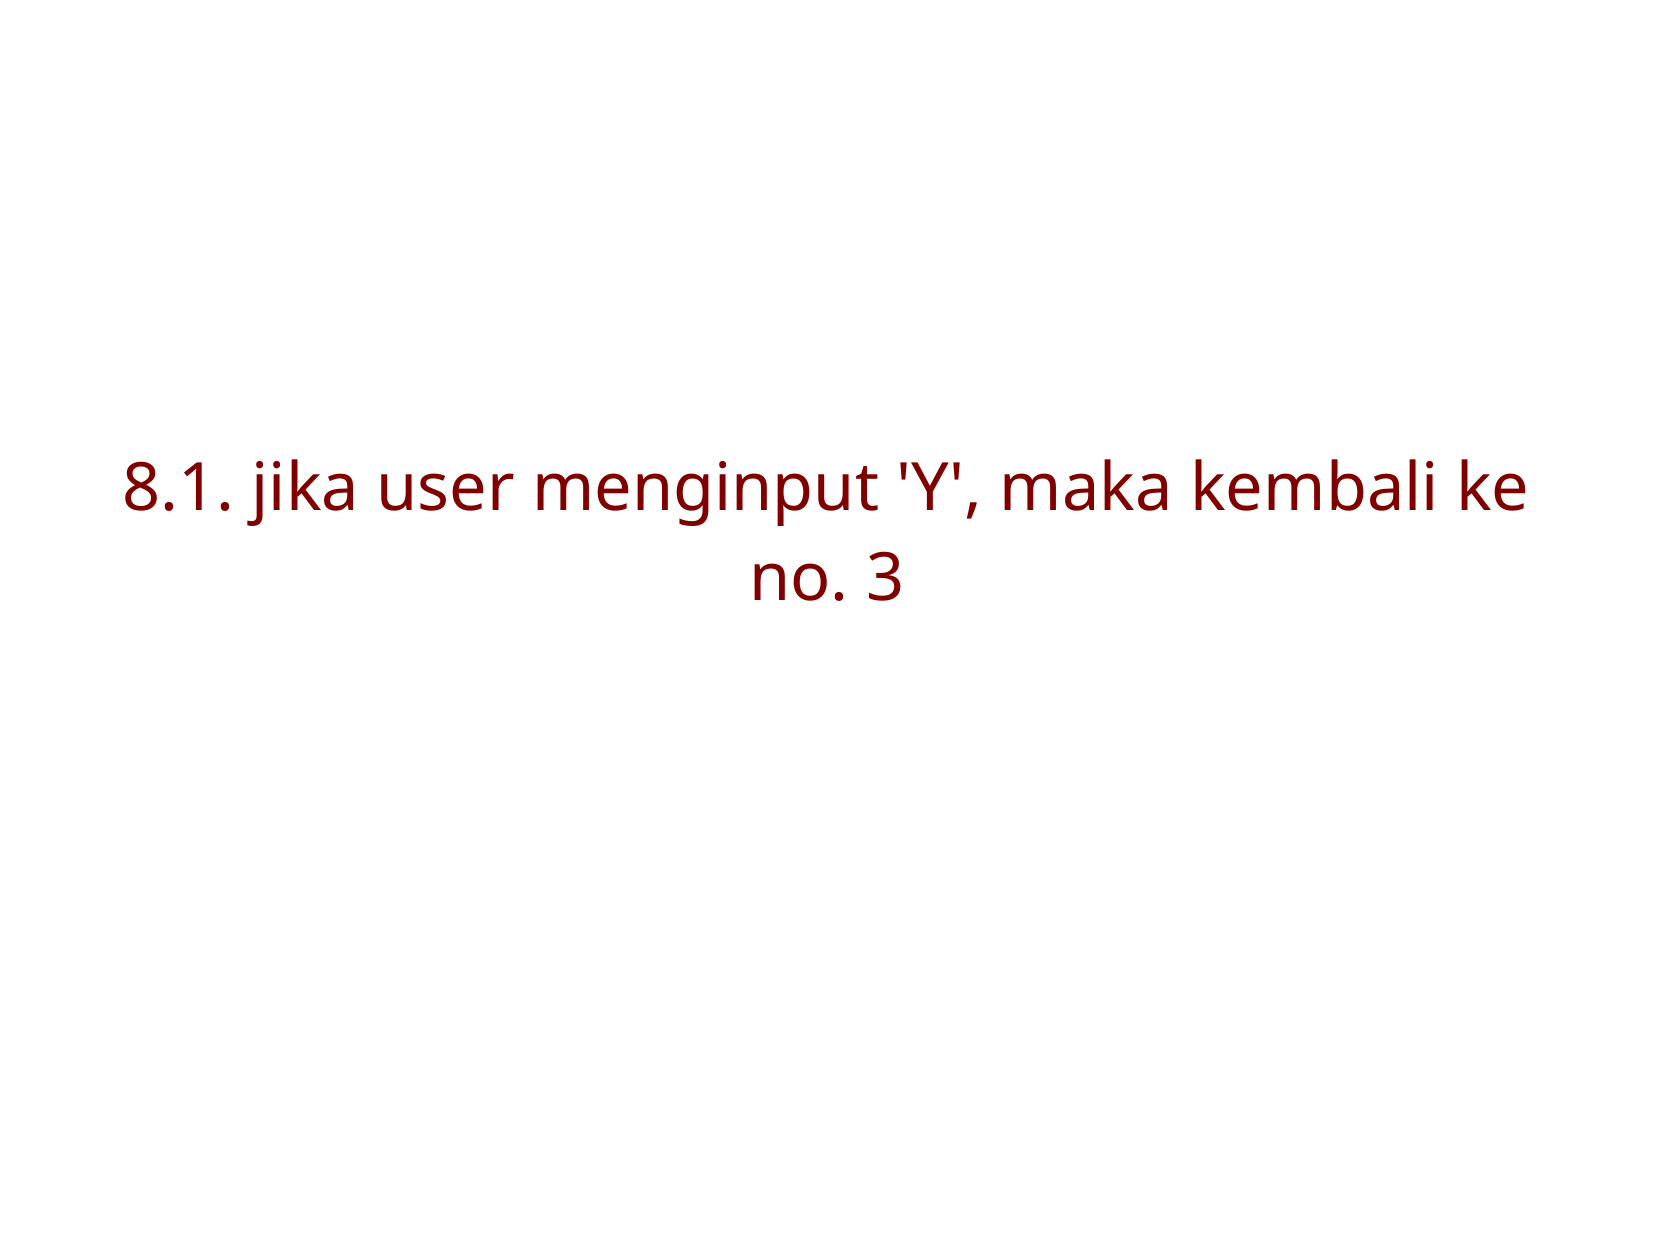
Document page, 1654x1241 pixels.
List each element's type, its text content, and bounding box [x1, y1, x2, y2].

subtitle 8.1. jika user menginput 'Y', maka kembali ke no. 3 [82, 49, 1571, 1010]
